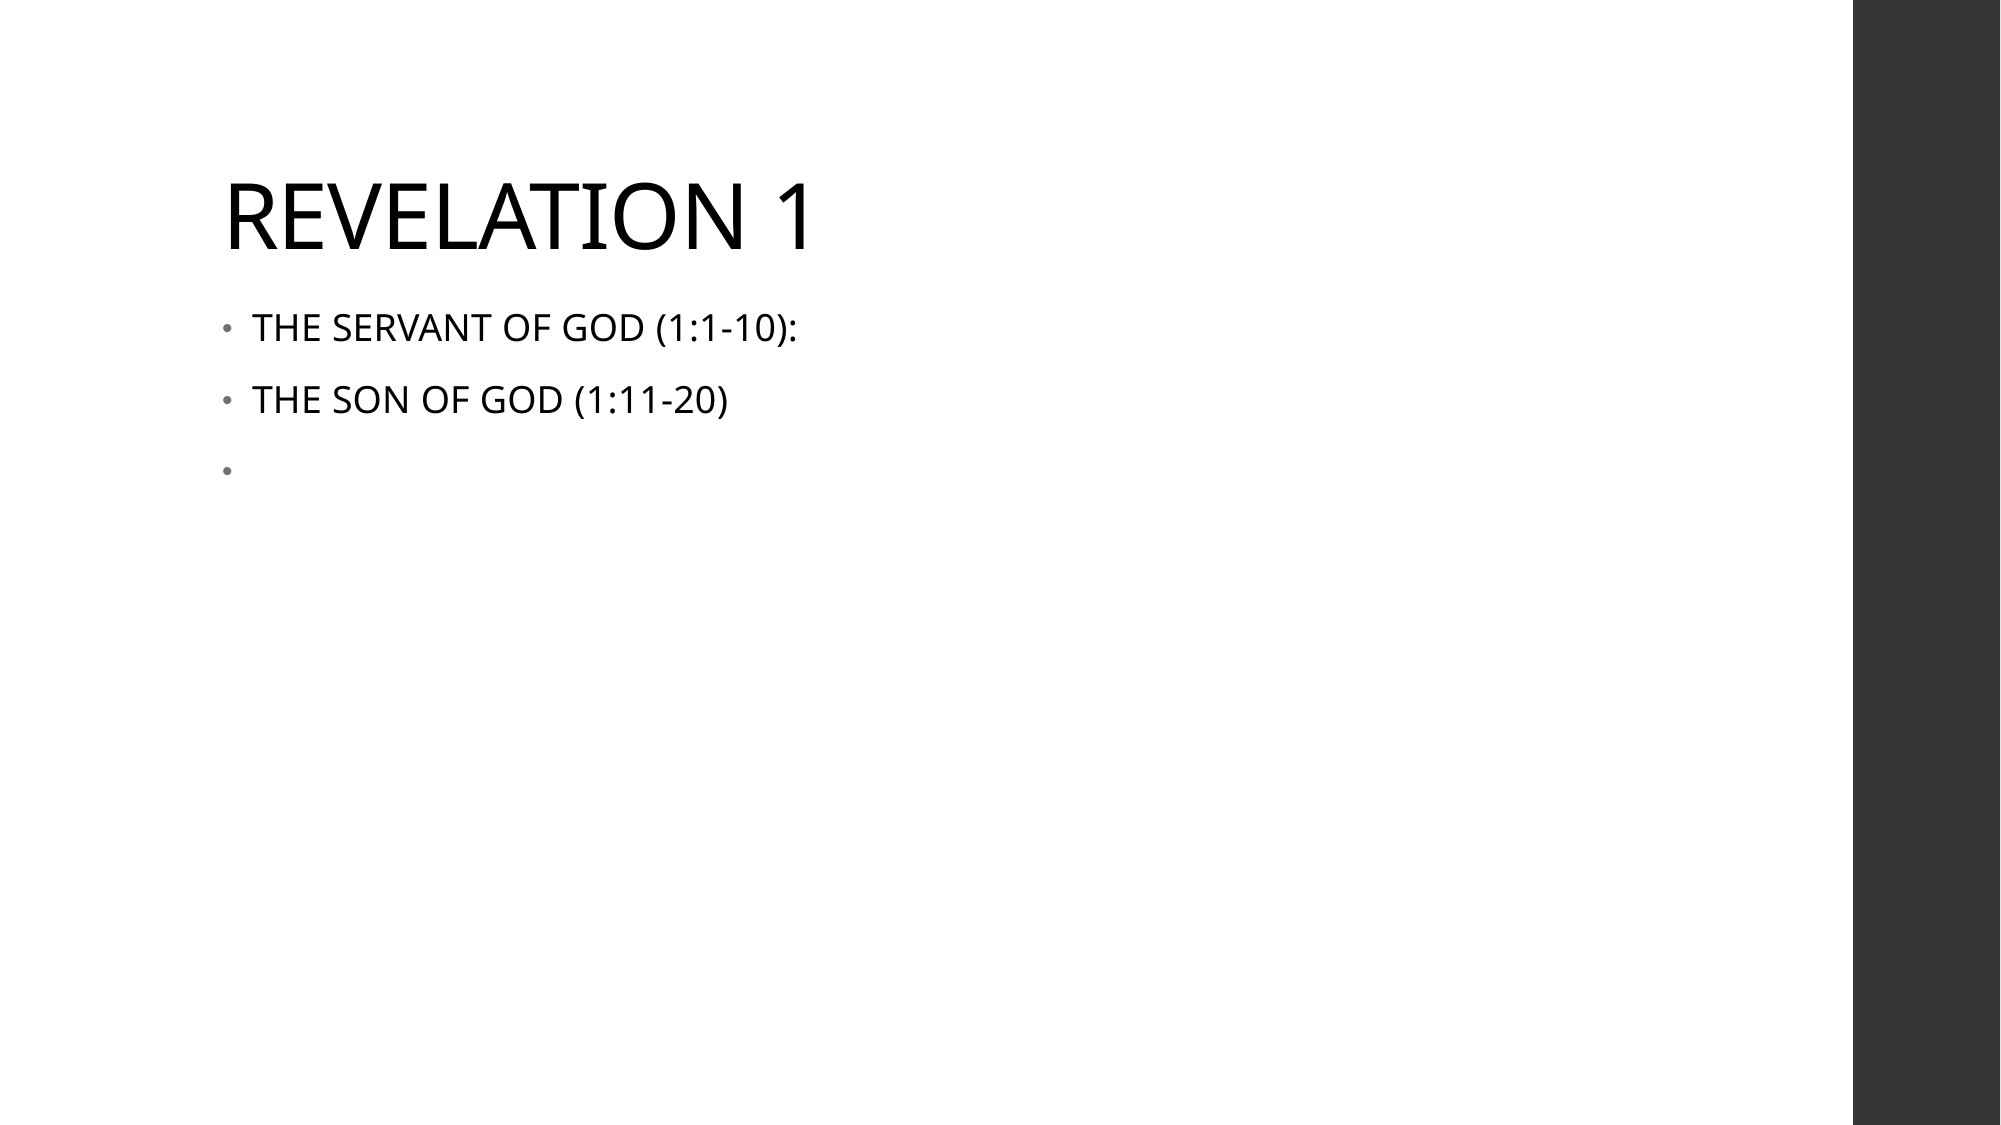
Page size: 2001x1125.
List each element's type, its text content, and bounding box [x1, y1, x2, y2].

list THE SERVANT OF GOD (1:1-10): THE SON OF GOD (1:11-20) [206, 299, 1617, 1014]
title REVELATION 1 [206, 60, 1797, 278]
